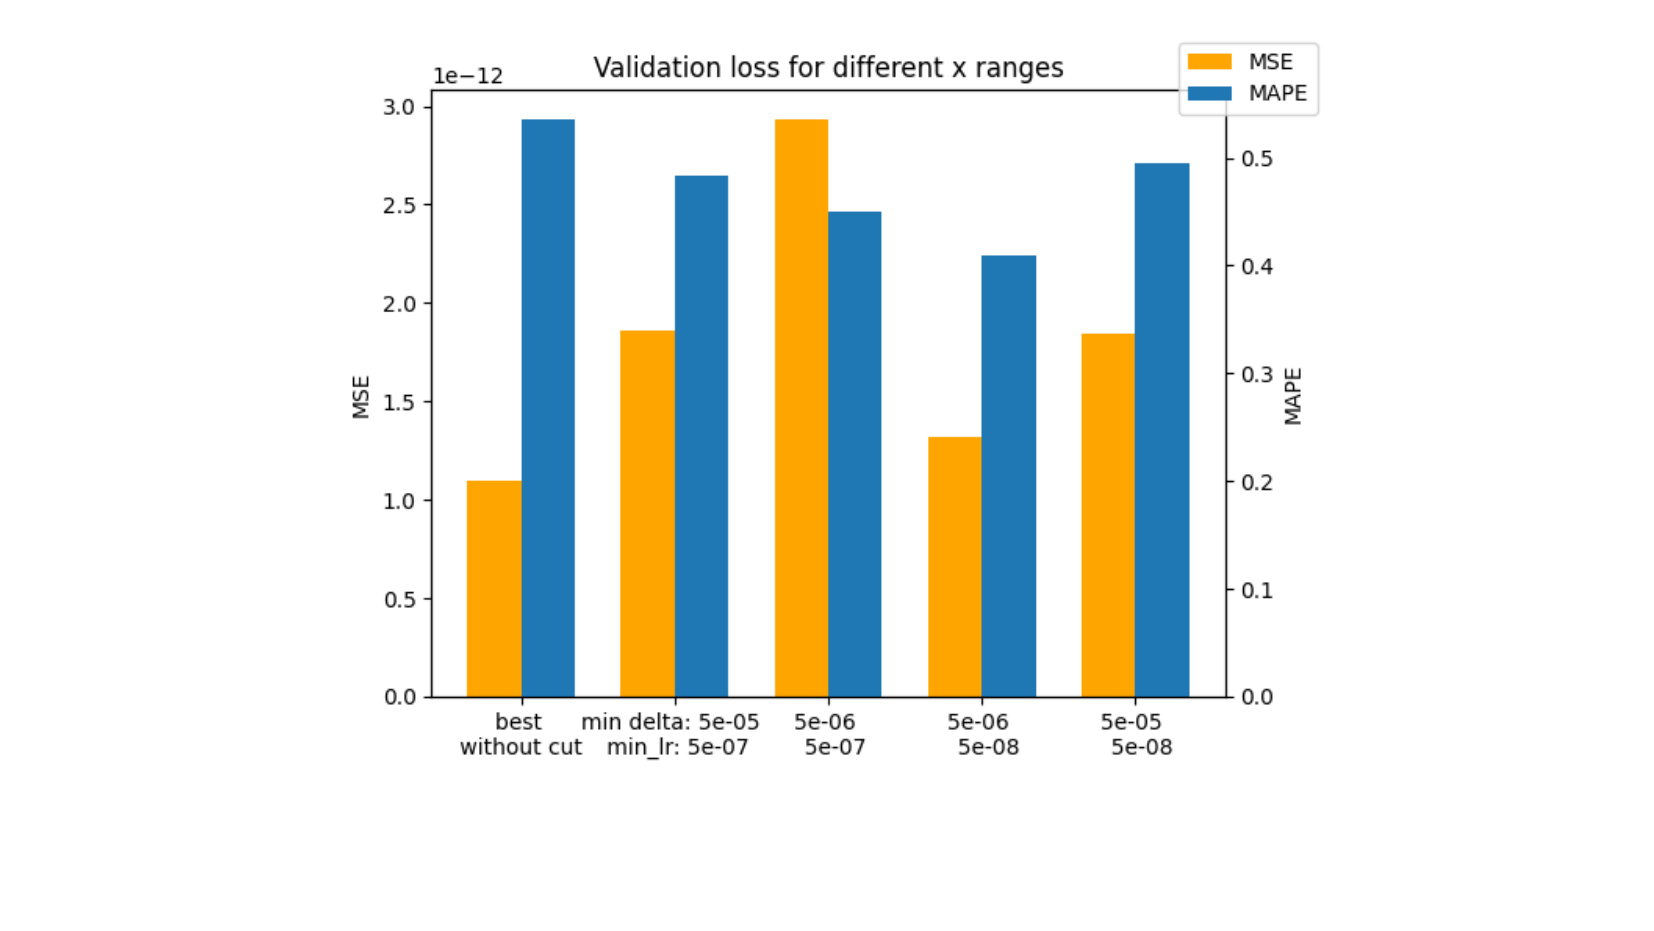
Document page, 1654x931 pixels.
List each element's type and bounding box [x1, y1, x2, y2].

picture [328, 32, 1329, 783]
